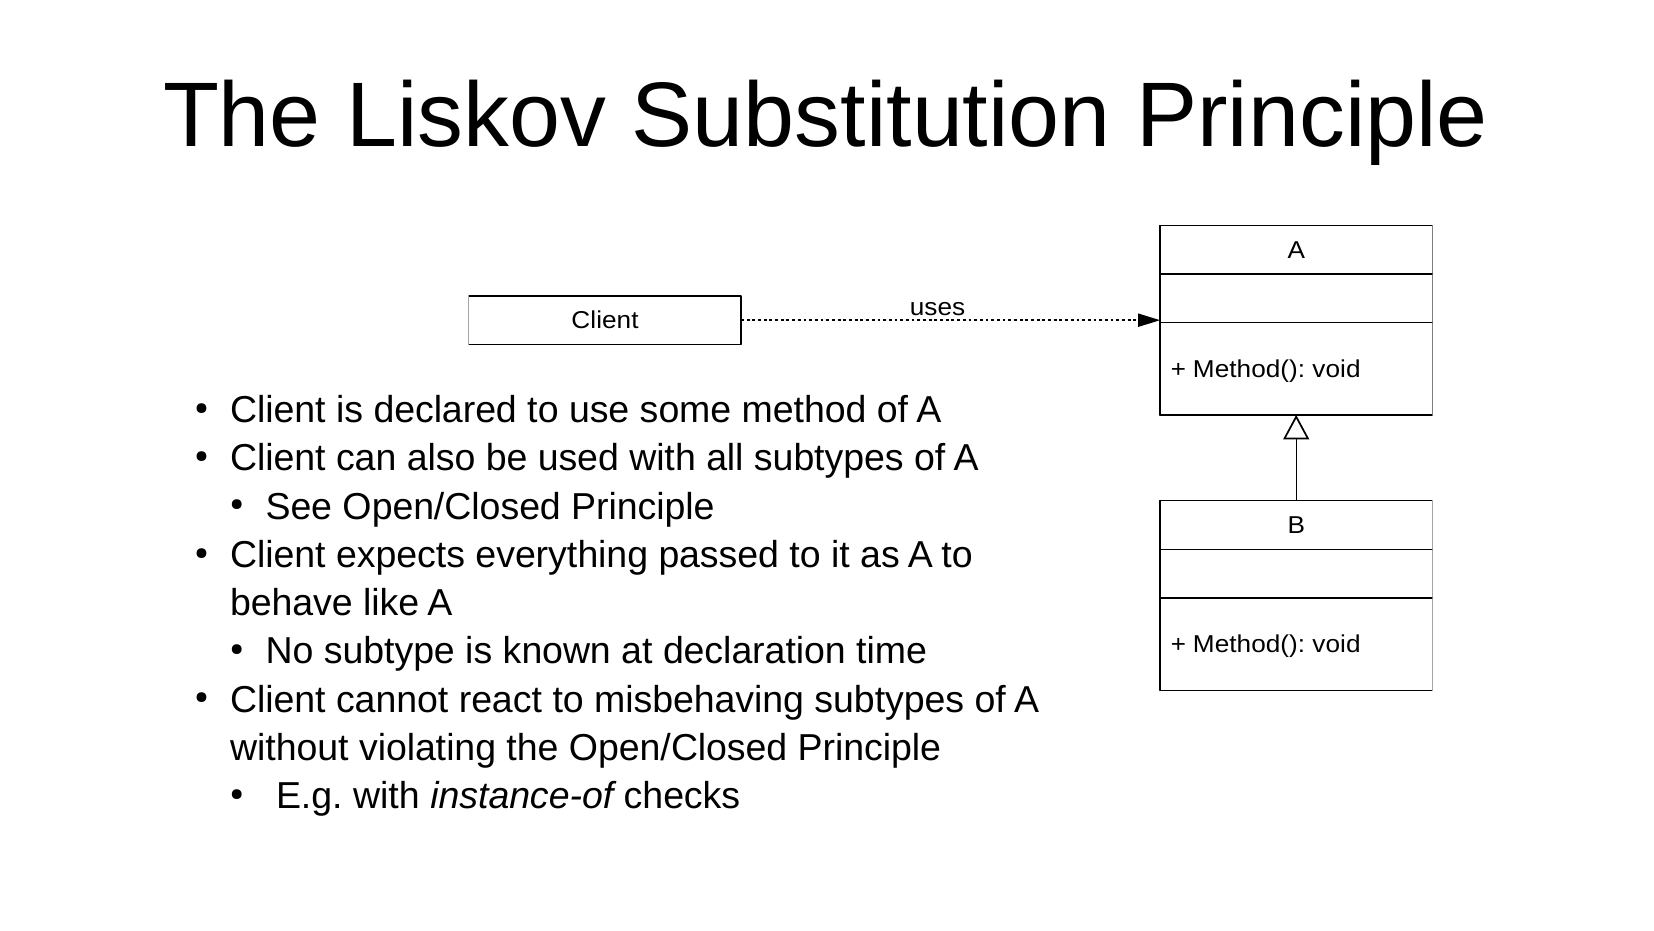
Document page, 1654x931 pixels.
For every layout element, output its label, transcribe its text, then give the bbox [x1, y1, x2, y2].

title The Liskov Substitution Principle [82, 37, 1571, 193]
text_box Client is declared to use some method of A Client can also be used with all subtypes of A See Open/Closed Principle Client expects everything passed to it as A to behave like A No subtype is known at declaration time Client cannot react to misbehaving subtypes of A without violating the Open/Closed Principle E.g. with instance-of checks [180, 375, 1111, 825]
picture [468, 225, 1433, 691]
